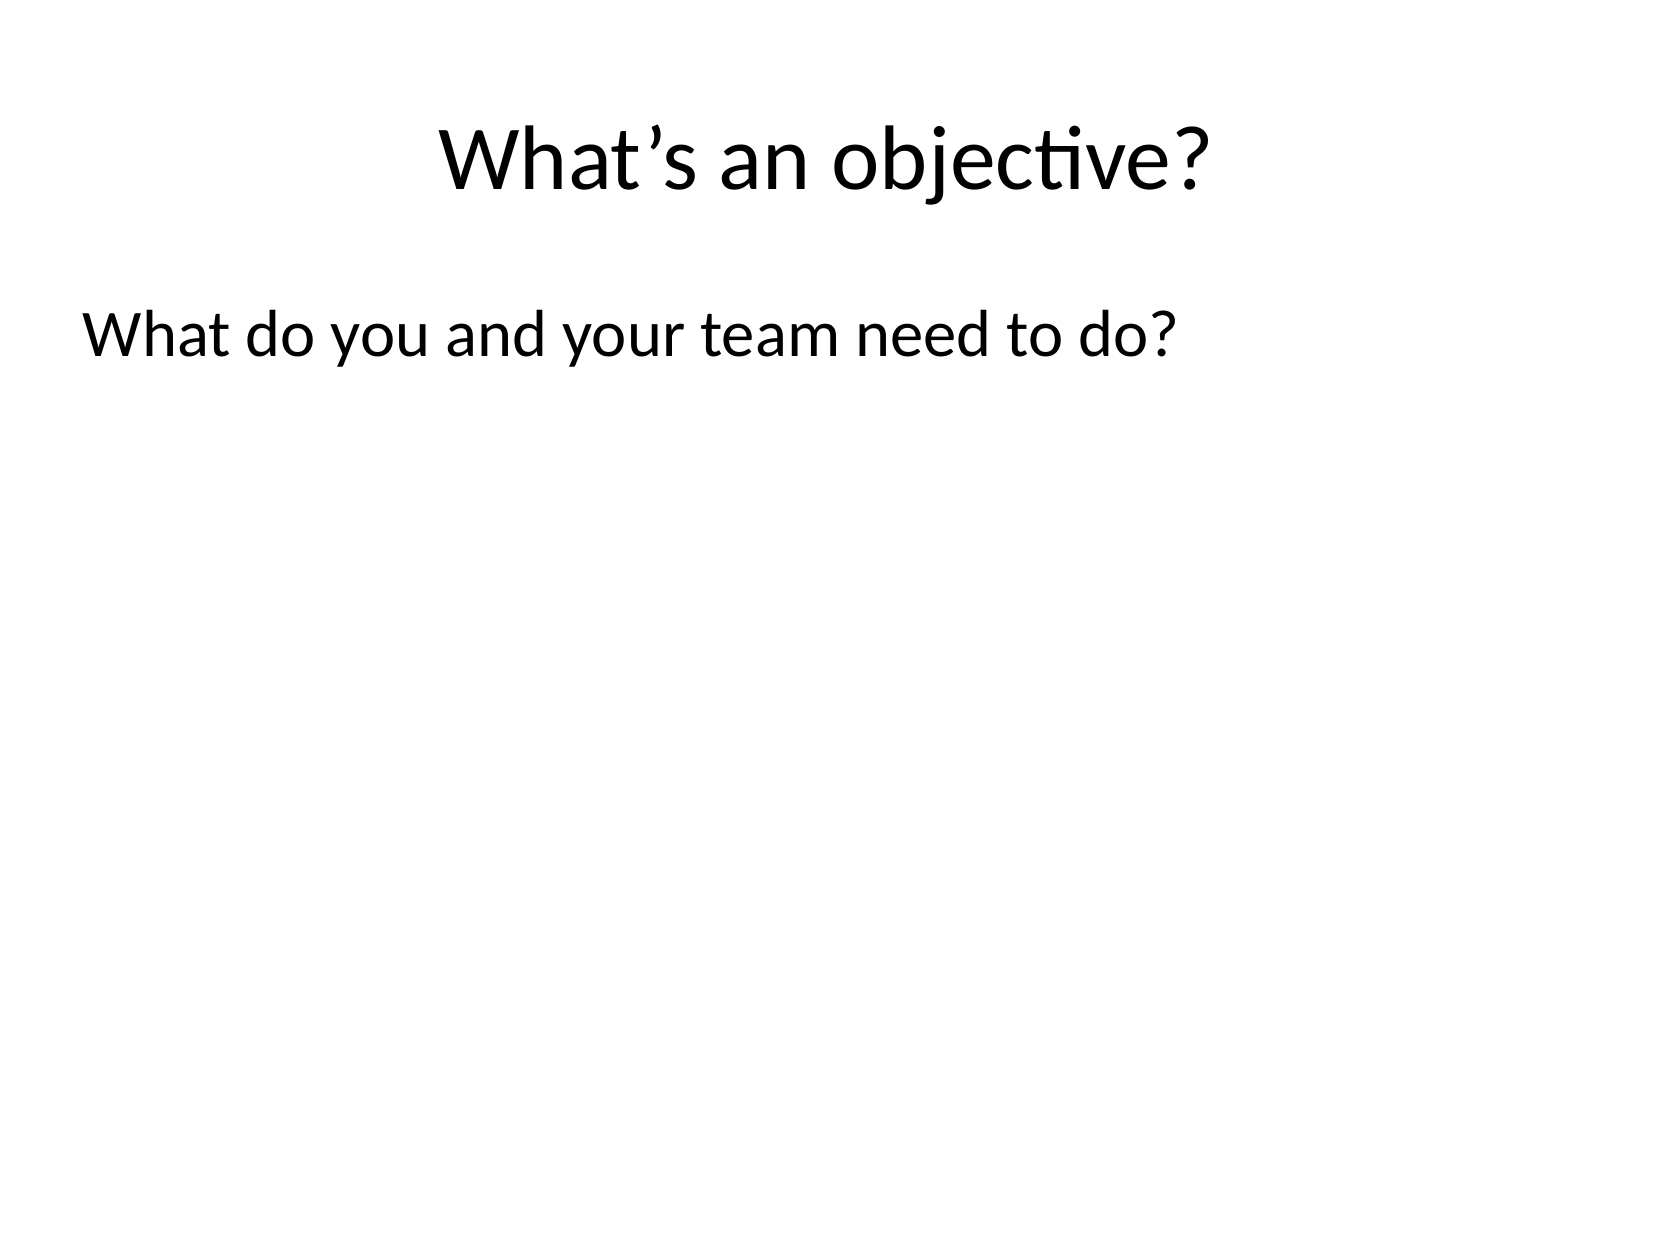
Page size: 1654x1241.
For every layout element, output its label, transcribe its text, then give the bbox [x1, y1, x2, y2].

list What do you and your team need to do? [82, 290, 1571, 1010]
title What’s an objective? [82, 49, 1571, 257]
